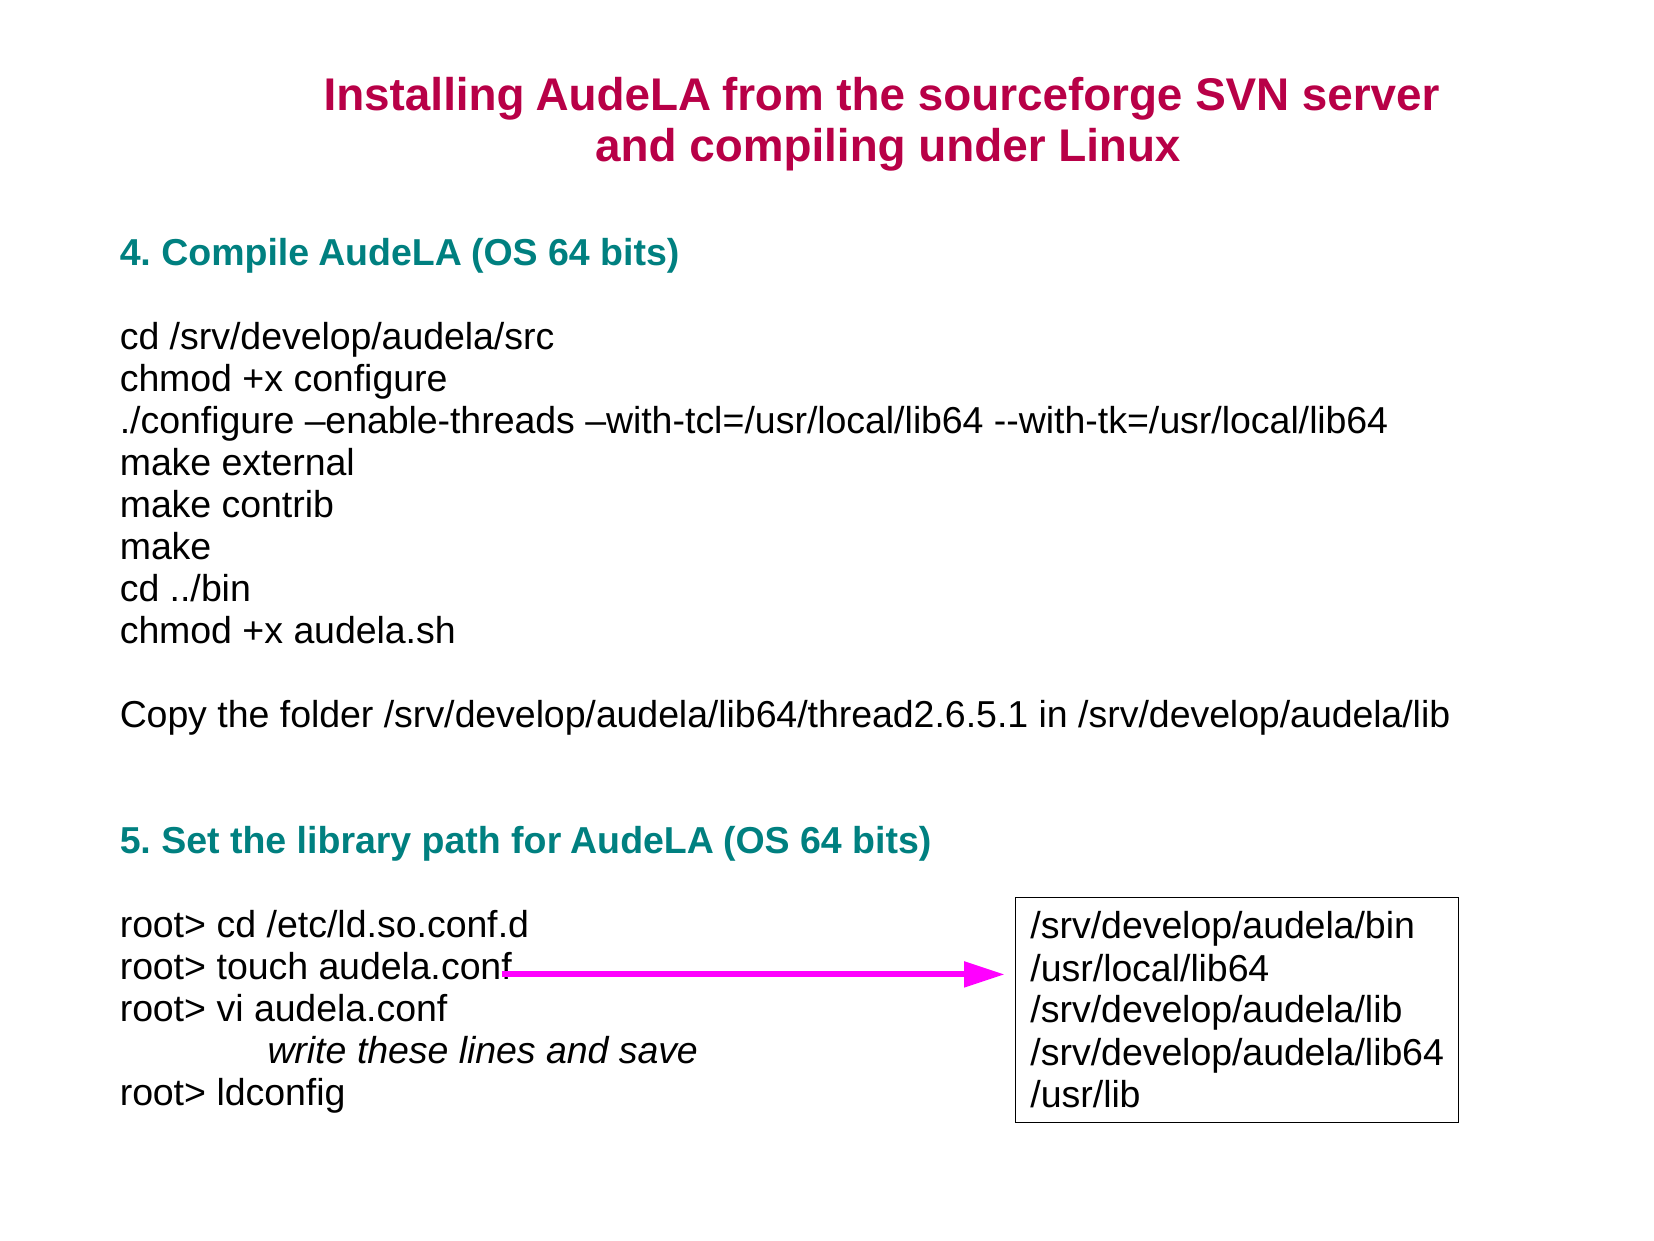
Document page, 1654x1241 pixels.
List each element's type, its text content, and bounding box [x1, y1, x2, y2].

text_box /srv/develop/audela/bin /usr/local/lib64 /srv/develop/audela/lib /srv/develop/audela/lib64 /usr/lib [1015, 897, 1459, 1123]
text_box Installing AudeLA from the sourceforge SVN server and compiling under Linux [308, 61, 1468, 181]
text_box 4. Compile AudeLA (OS 64 bits) cd /srv/develop/audela/src chmod +x configure ./configure –enable-threads –with-tcl=/usr/local/lib64 --with-tk=/usr/local/lib64 make external make contrib make cd ../bin chmod +x audela.sh Copy the folder /srv/develop/audela/lib64/thread2.6.5.1 in /srv/develop/audela/lib 5. Set the library path for AudeLA (OS 64 bits) root> cd /etc/ld.so.conf.d root> touch audela.conf root> vi audela.conf write these lines and save root> ldconfig [105, 224, 1465, 1241]
